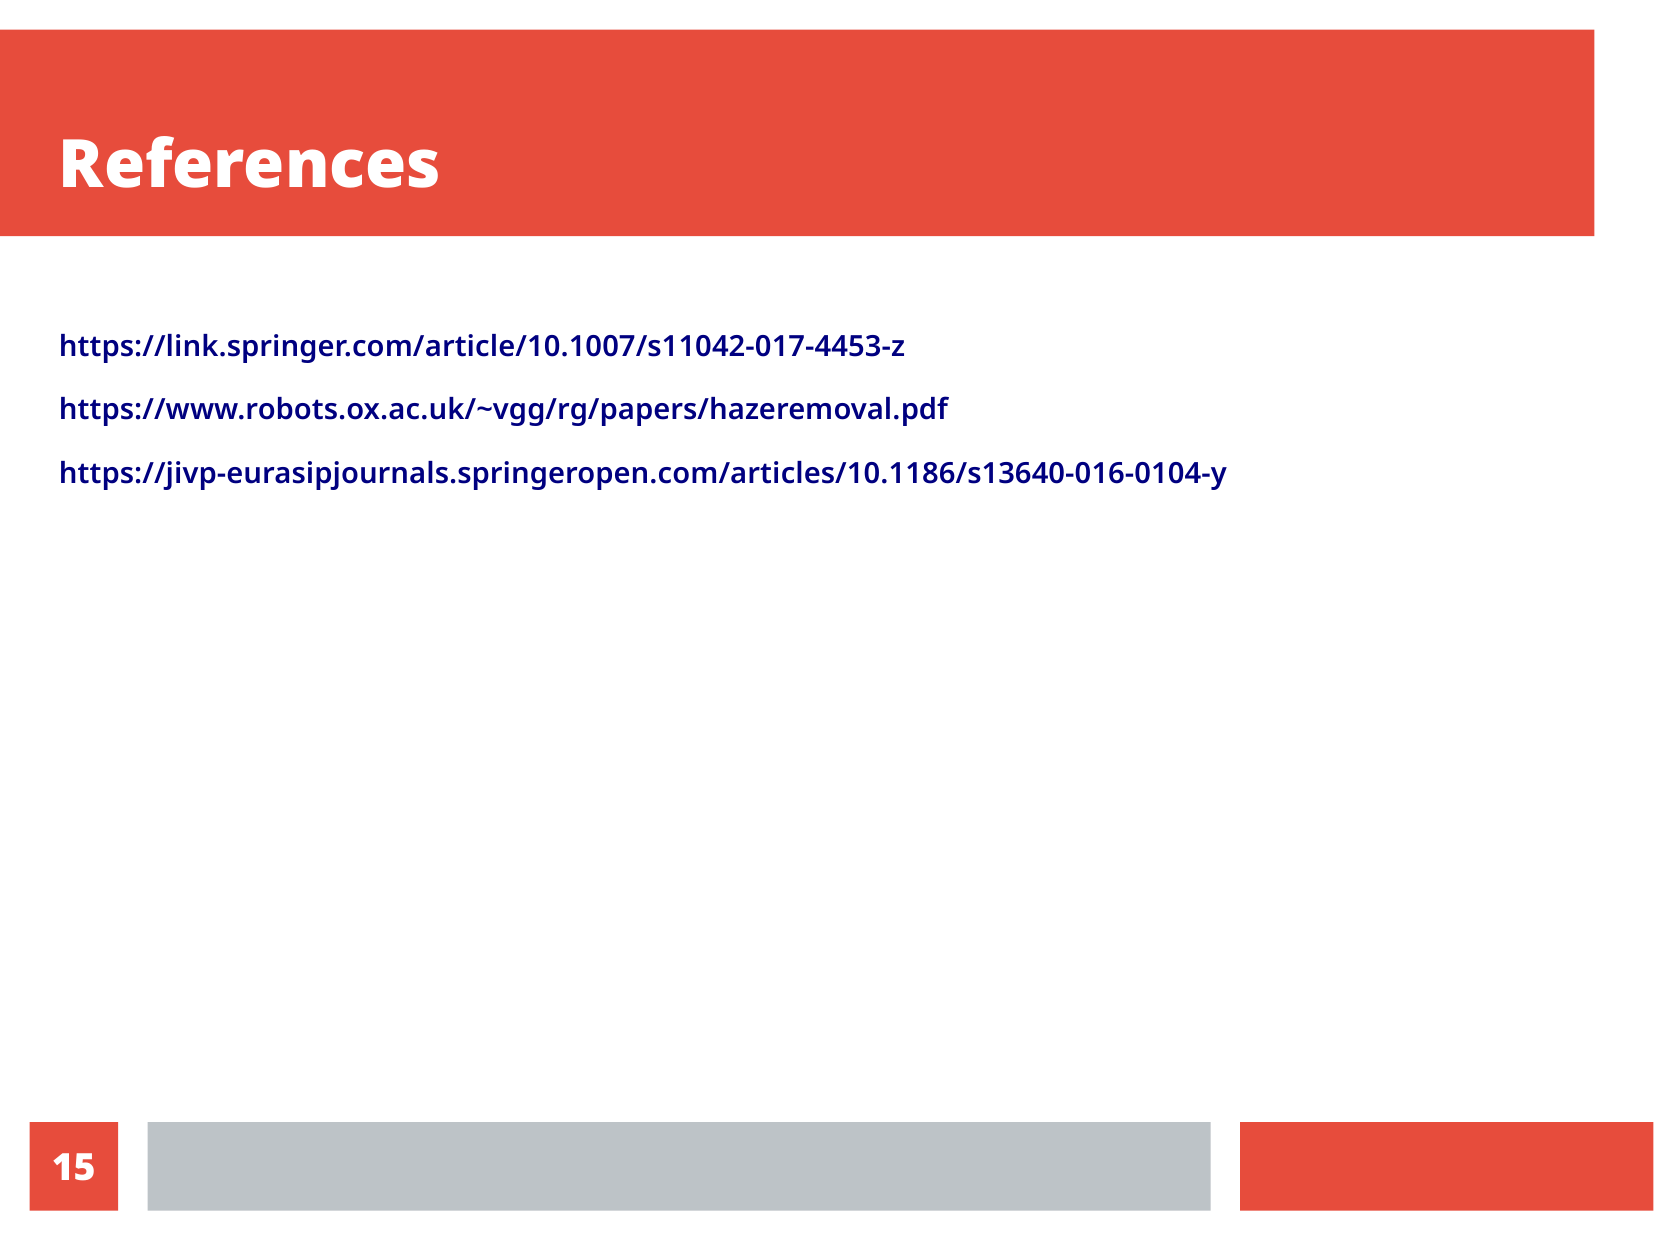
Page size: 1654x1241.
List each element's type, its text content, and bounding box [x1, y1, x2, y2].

list https://link.springer.com/article/10.1007/s11042-017-4453-z https://www.robots.ox.ac.uk/~vgg/rg/papers/hazeremoval.pdf https://jivp-eurasipjournals.springeropen.com/articles/10.1186/s13640-016-0104-y [59, 324, 1565, 1093]
title References [59, 59, 1595, 207]
